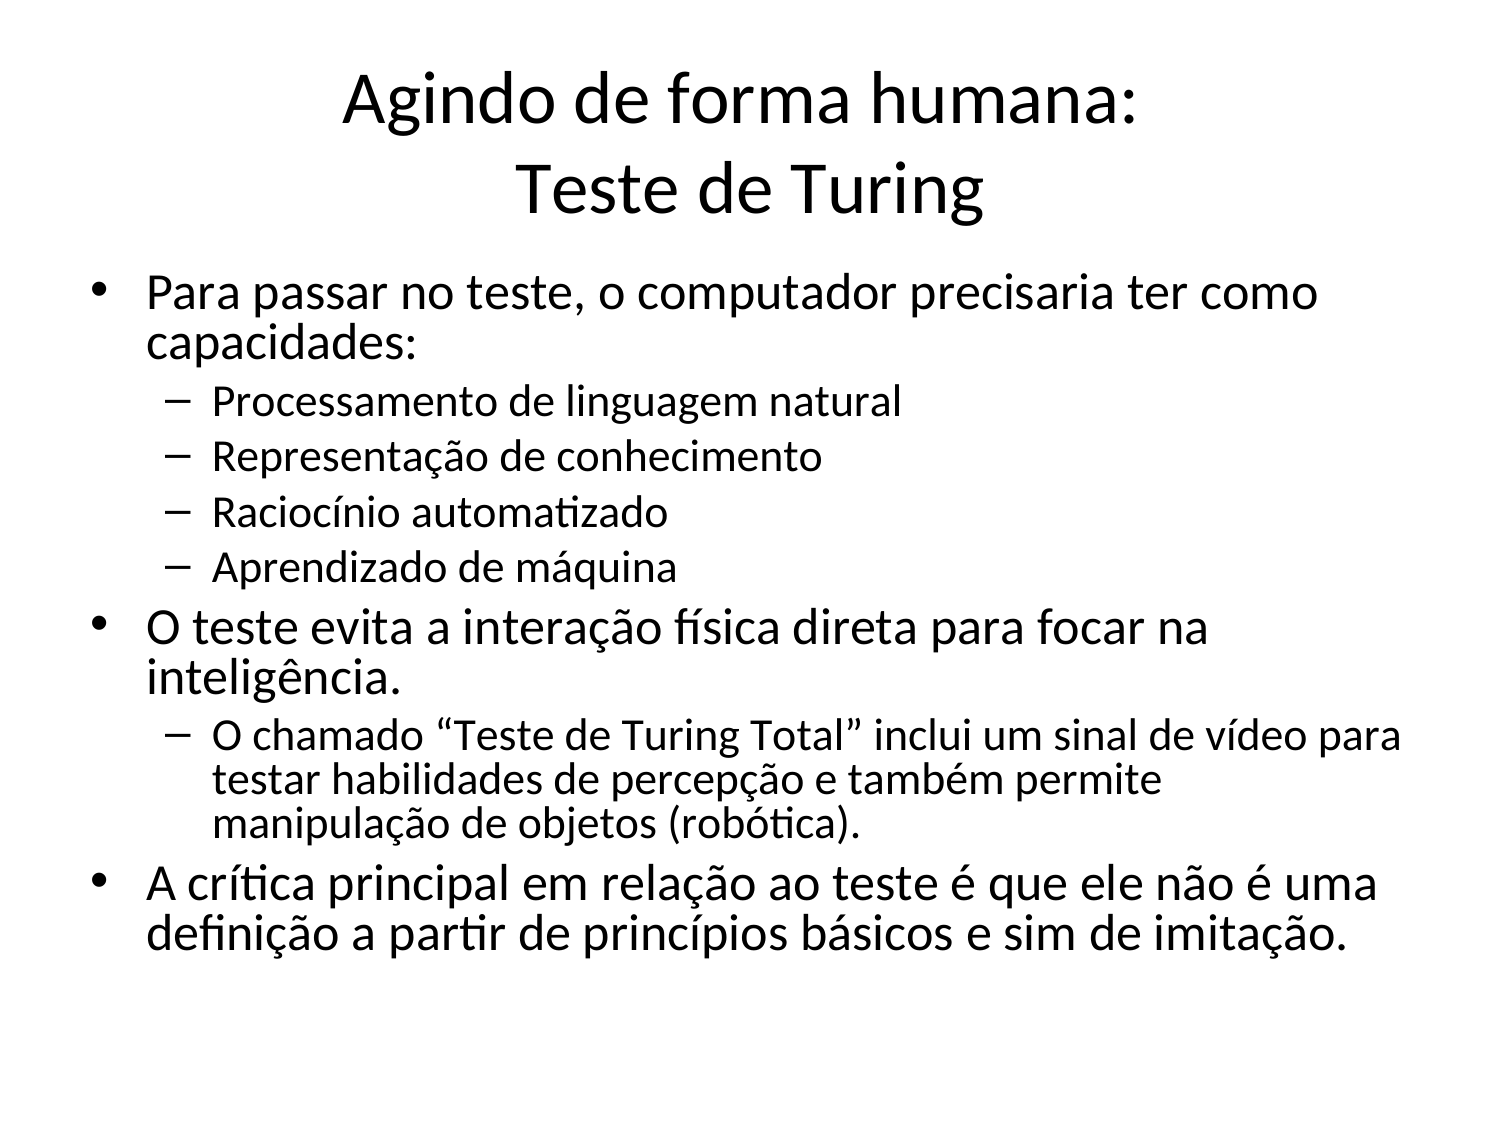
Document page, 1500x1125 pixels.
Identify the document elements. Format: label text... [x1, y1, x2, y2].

title Agindo de forma humana: Teste de Turing [75, 41, 1426, 237]
list Para passar no teste, o computador precisaria ter como capacidades: Processamento de linguagem natural Representação de conhecimento Raciocínio automatizado Aprendizado de máquina O teste evita a interação física direta para focar na inteligência. O chamado “Teste de Turing Total” inclui um sinal de vídeo para testar habilidades de percepção e também permite manipulação de objetos (robótica). A crítica principal em relação ao teste é que ele não é uma definição a partir de princípios básicos e sim de imitação. [75, 262, 1426, 1005]
